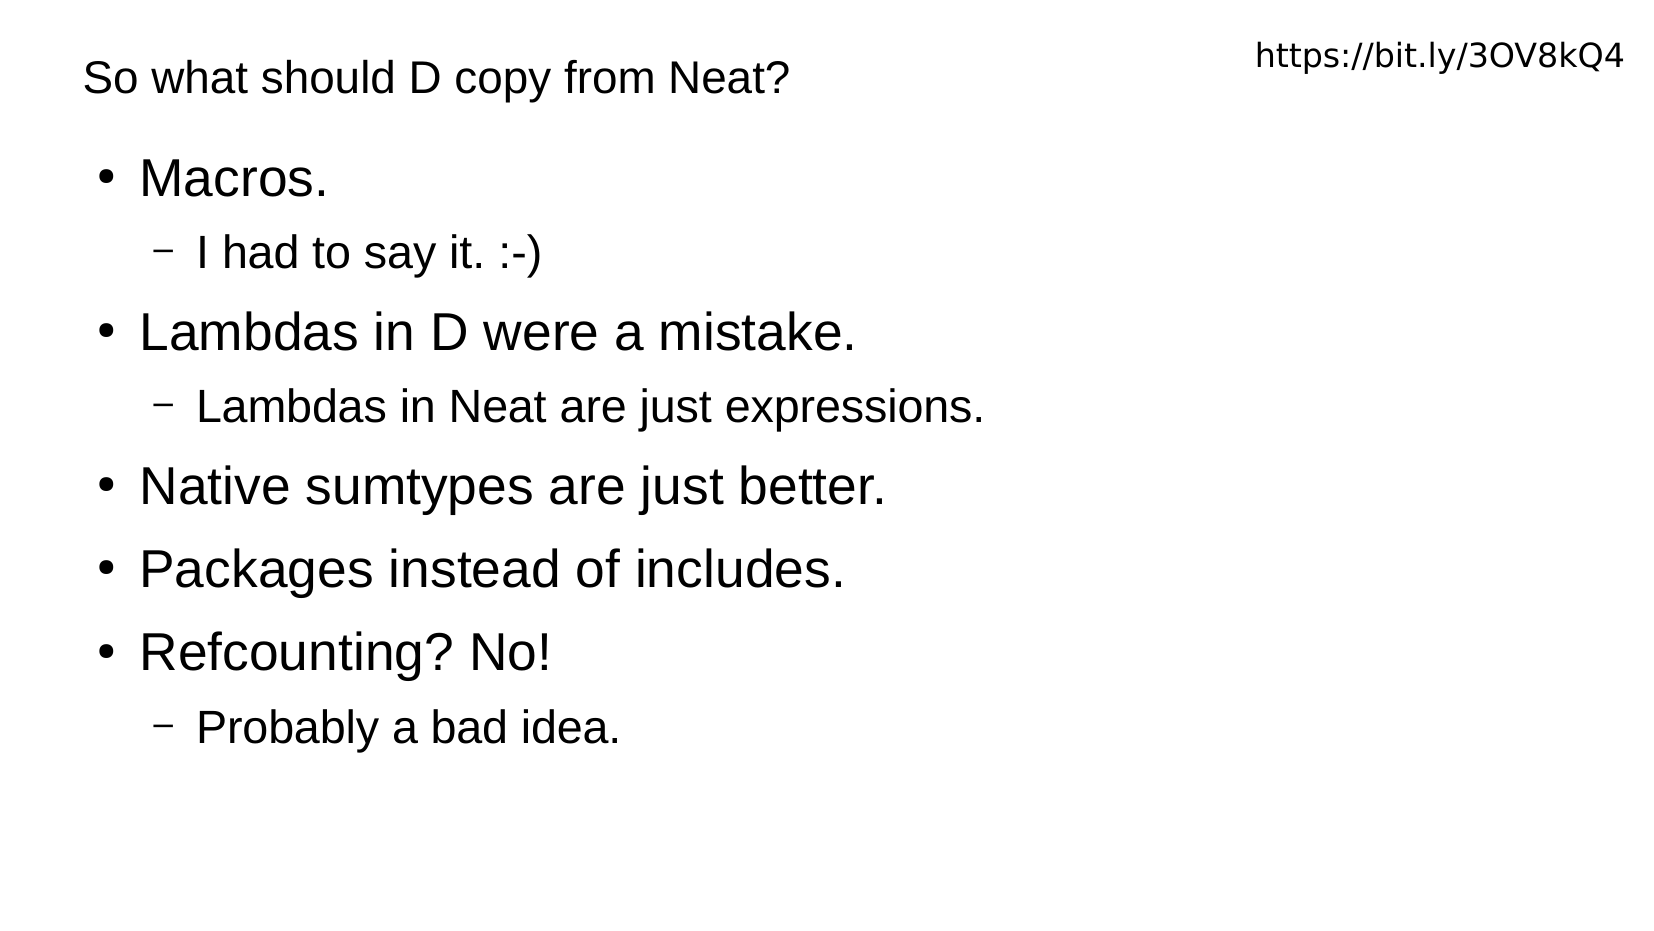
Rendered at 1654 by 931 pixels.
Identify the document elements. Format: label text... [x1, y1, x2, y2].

list Macros. I had to say it. :-) Lambdas in D were a mistake. Lambdas in Neat are just expressions. Native sumtypes are just better. Packages instead of includes. Refcounting? No! Probably a bad idea. [82, 147, 1571, 758]
title So what should D copy from Neat? [82, 37, 1270, 119]
